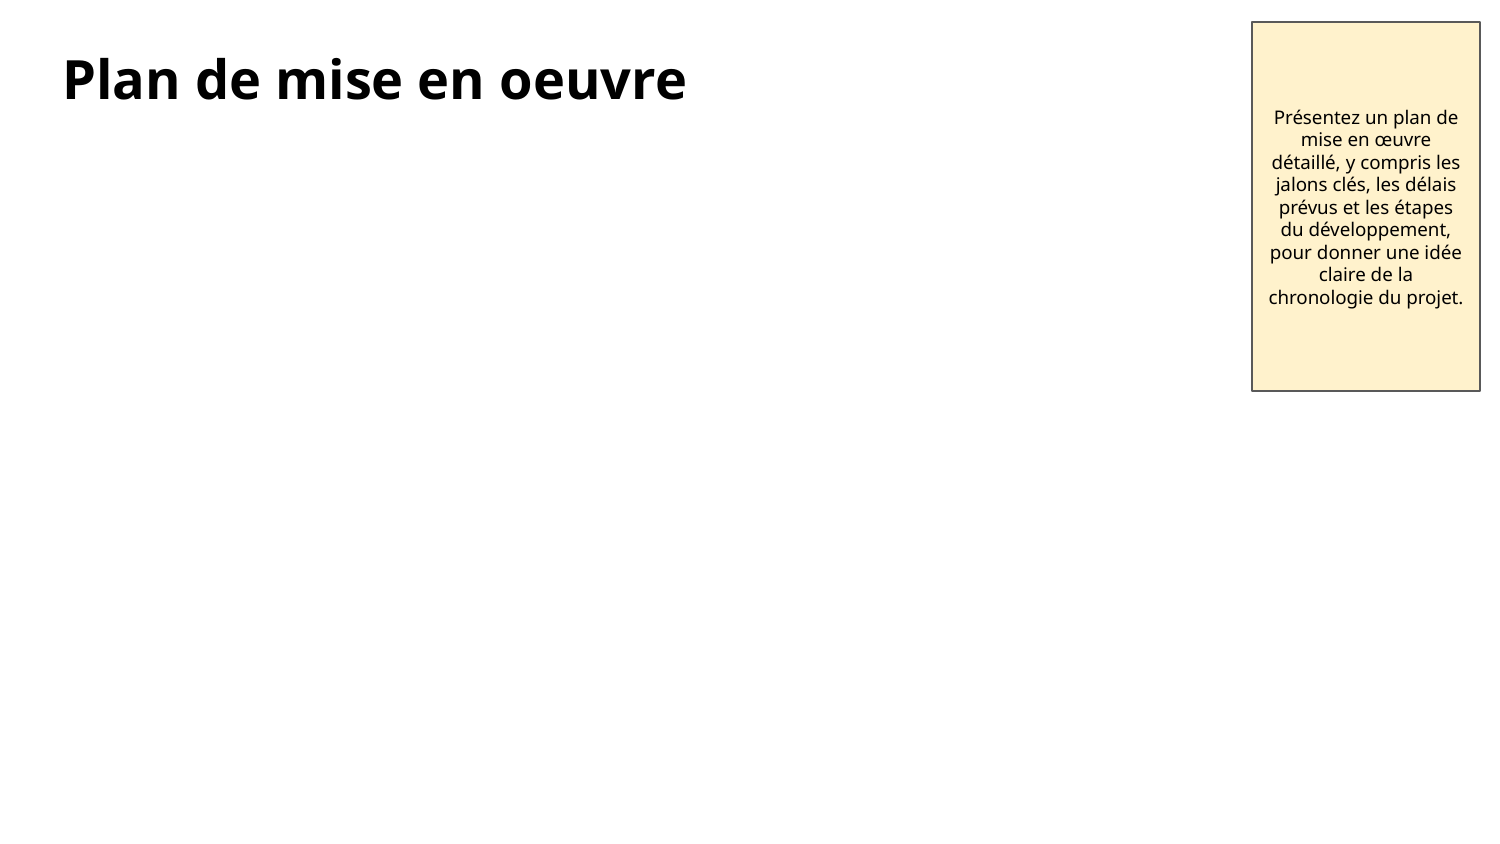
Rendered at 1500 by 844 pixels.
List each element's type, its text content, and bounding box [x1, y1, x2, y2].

text_box Plan de mise en oeuvre [51, 41, 1251, 112]
text_box Présentez un plan de mise en œuvre détaillé, y compris les jalons clés, les délais prévus et les étapes du développement, pour donner une idée claire de la chronologie du projet. [1251, 22, 1481, 392]
